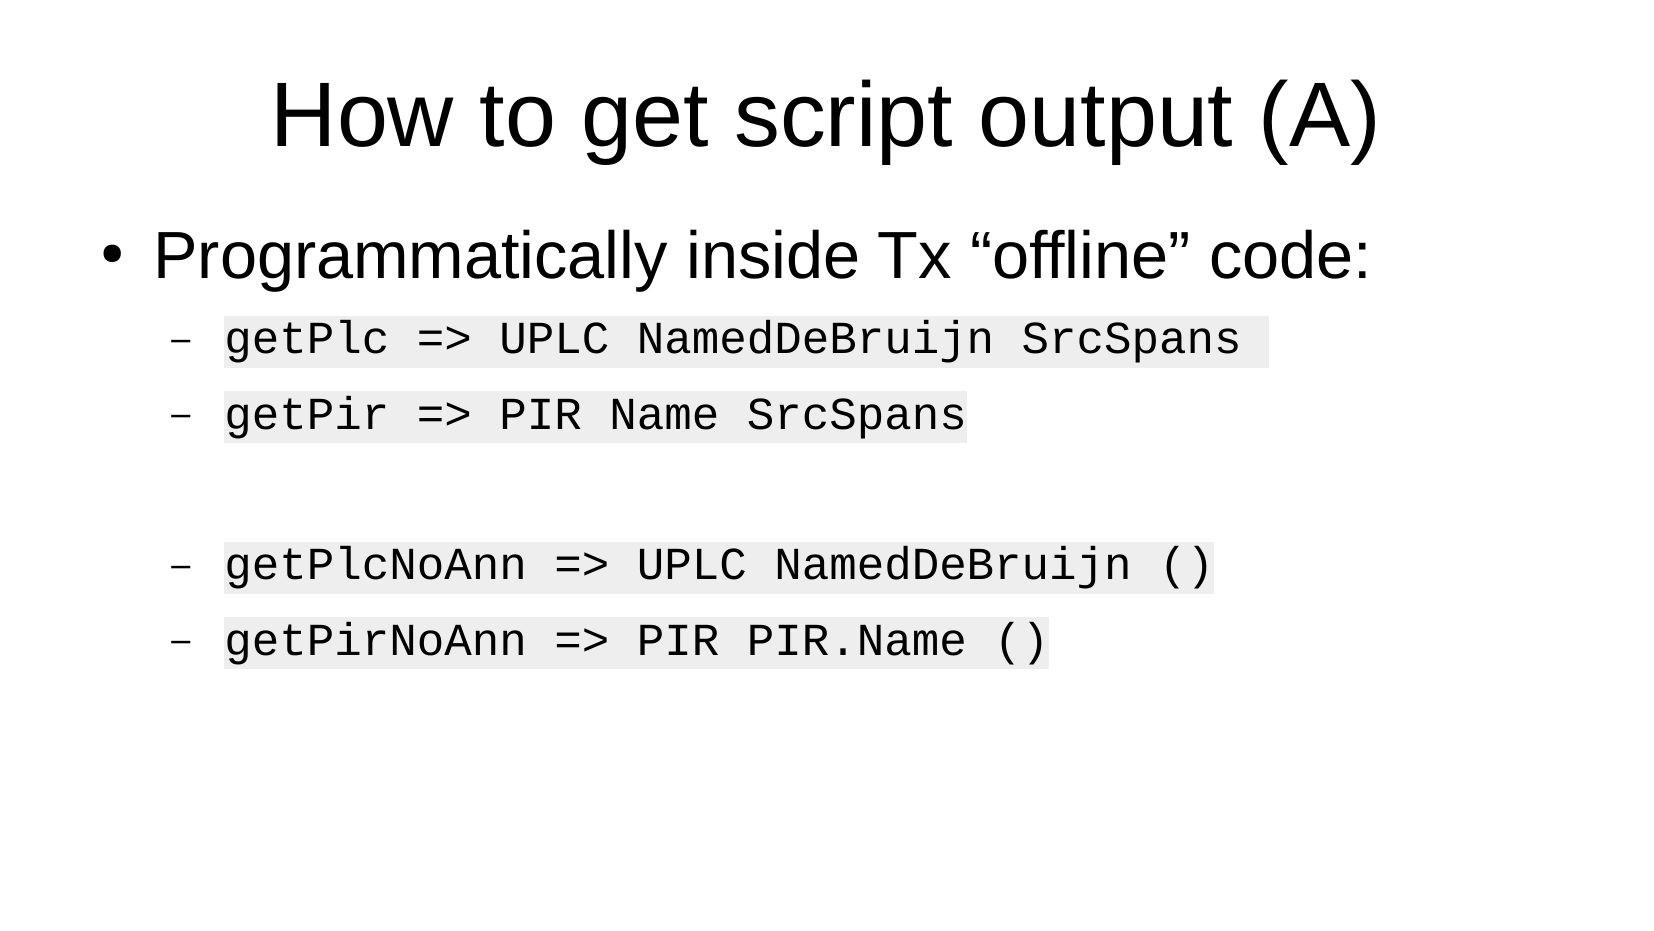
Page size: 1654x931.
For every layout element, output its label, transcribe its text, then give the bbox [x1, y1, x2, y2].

title How to get script output (A) [82, 37, 1571, 193]
list Programmatically inside Tx “offline” code: getPlc => UPLC NamedDeBruijn SrcSpans getPir => PIR Name SrcSpans getPlcNoAnn => UPLC NamedDeBruijn () getPirNoAnn => PIR PIR.Name () [82, 217, 1571, 758]
